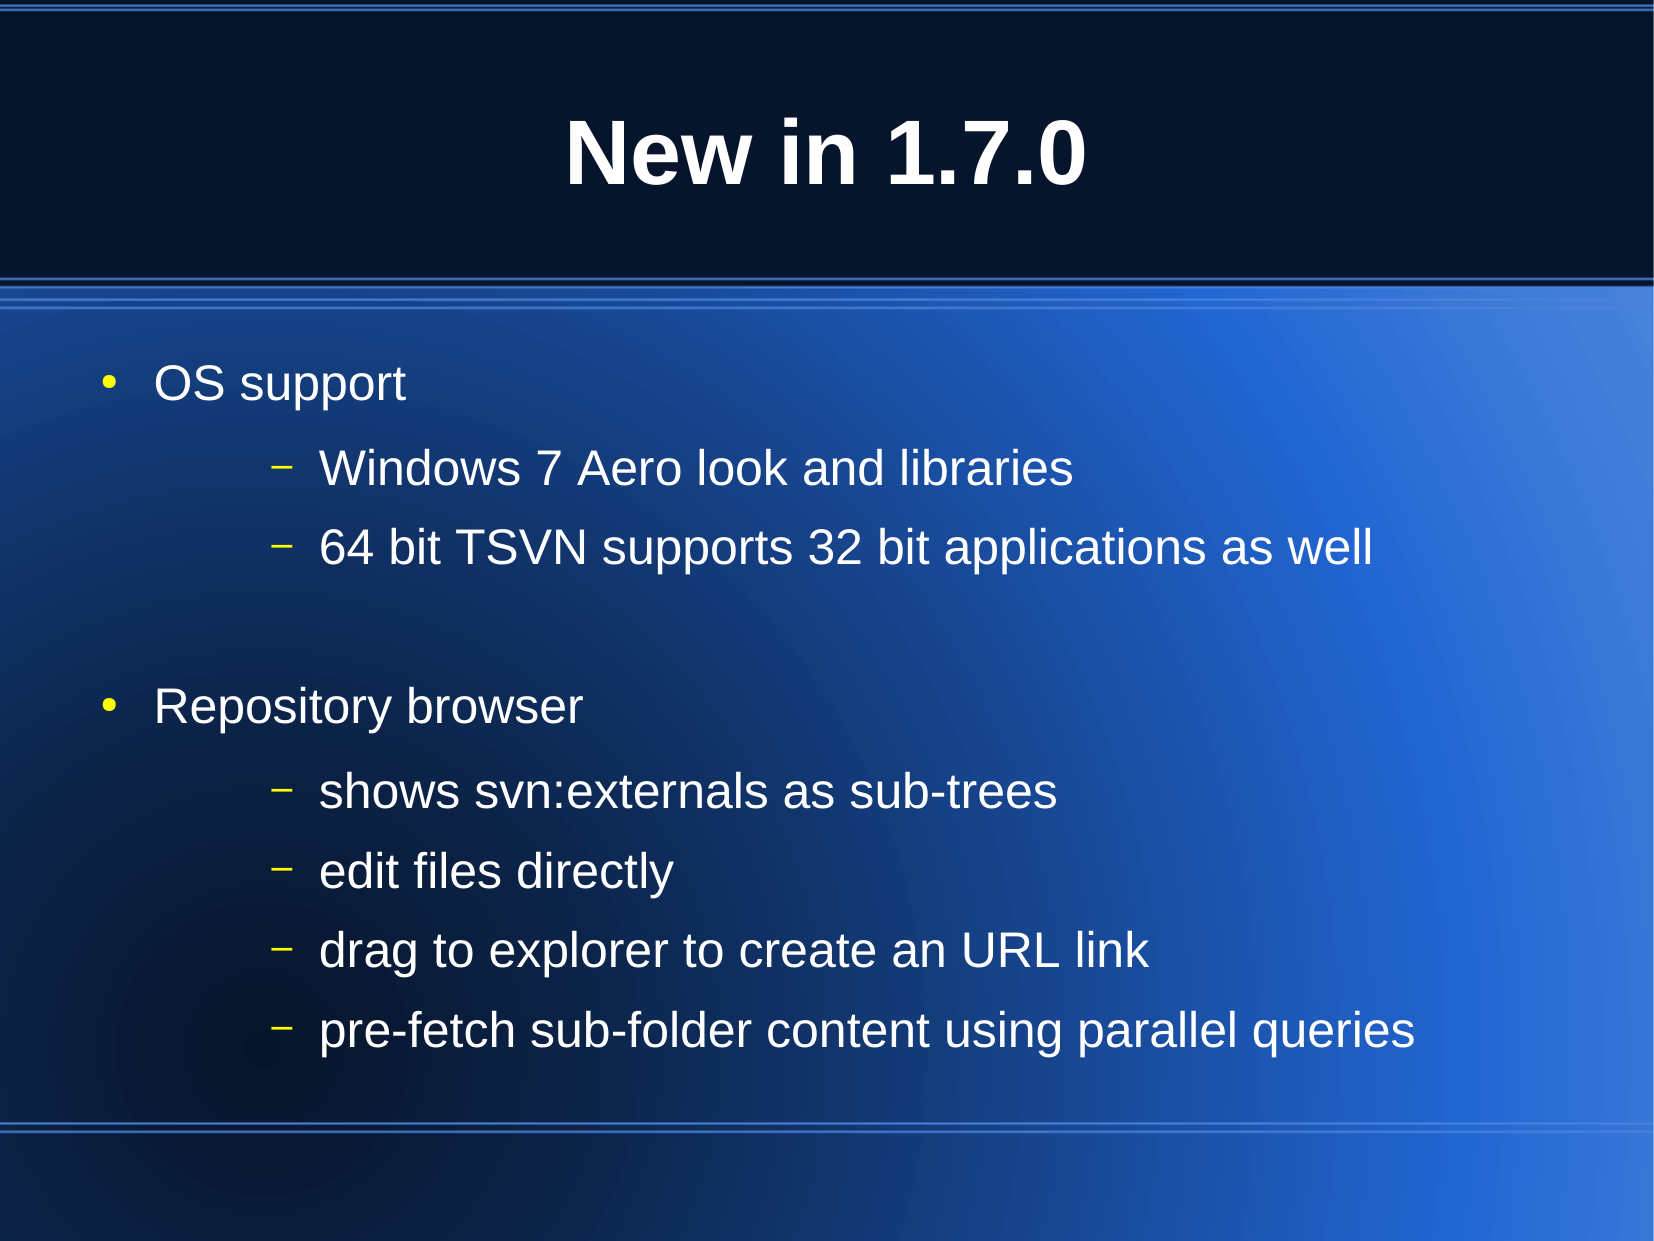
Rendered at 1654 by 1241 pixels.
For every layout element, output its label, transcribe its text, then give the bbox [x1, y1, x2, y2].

picture [0, 0, 1654, 1241]
title New in 1.7.0 [82, 49, 1571, 257]
list OS support Windows 7 Aero look and libraries 64 bit TSVN supports 32 bit applications as well Repository browser shows svn:externals as sub-trees edit files directly drag to explorer to create an URL link pre-fetch sub-folder content using parallel queries [82, 355, 1571, 1123]
